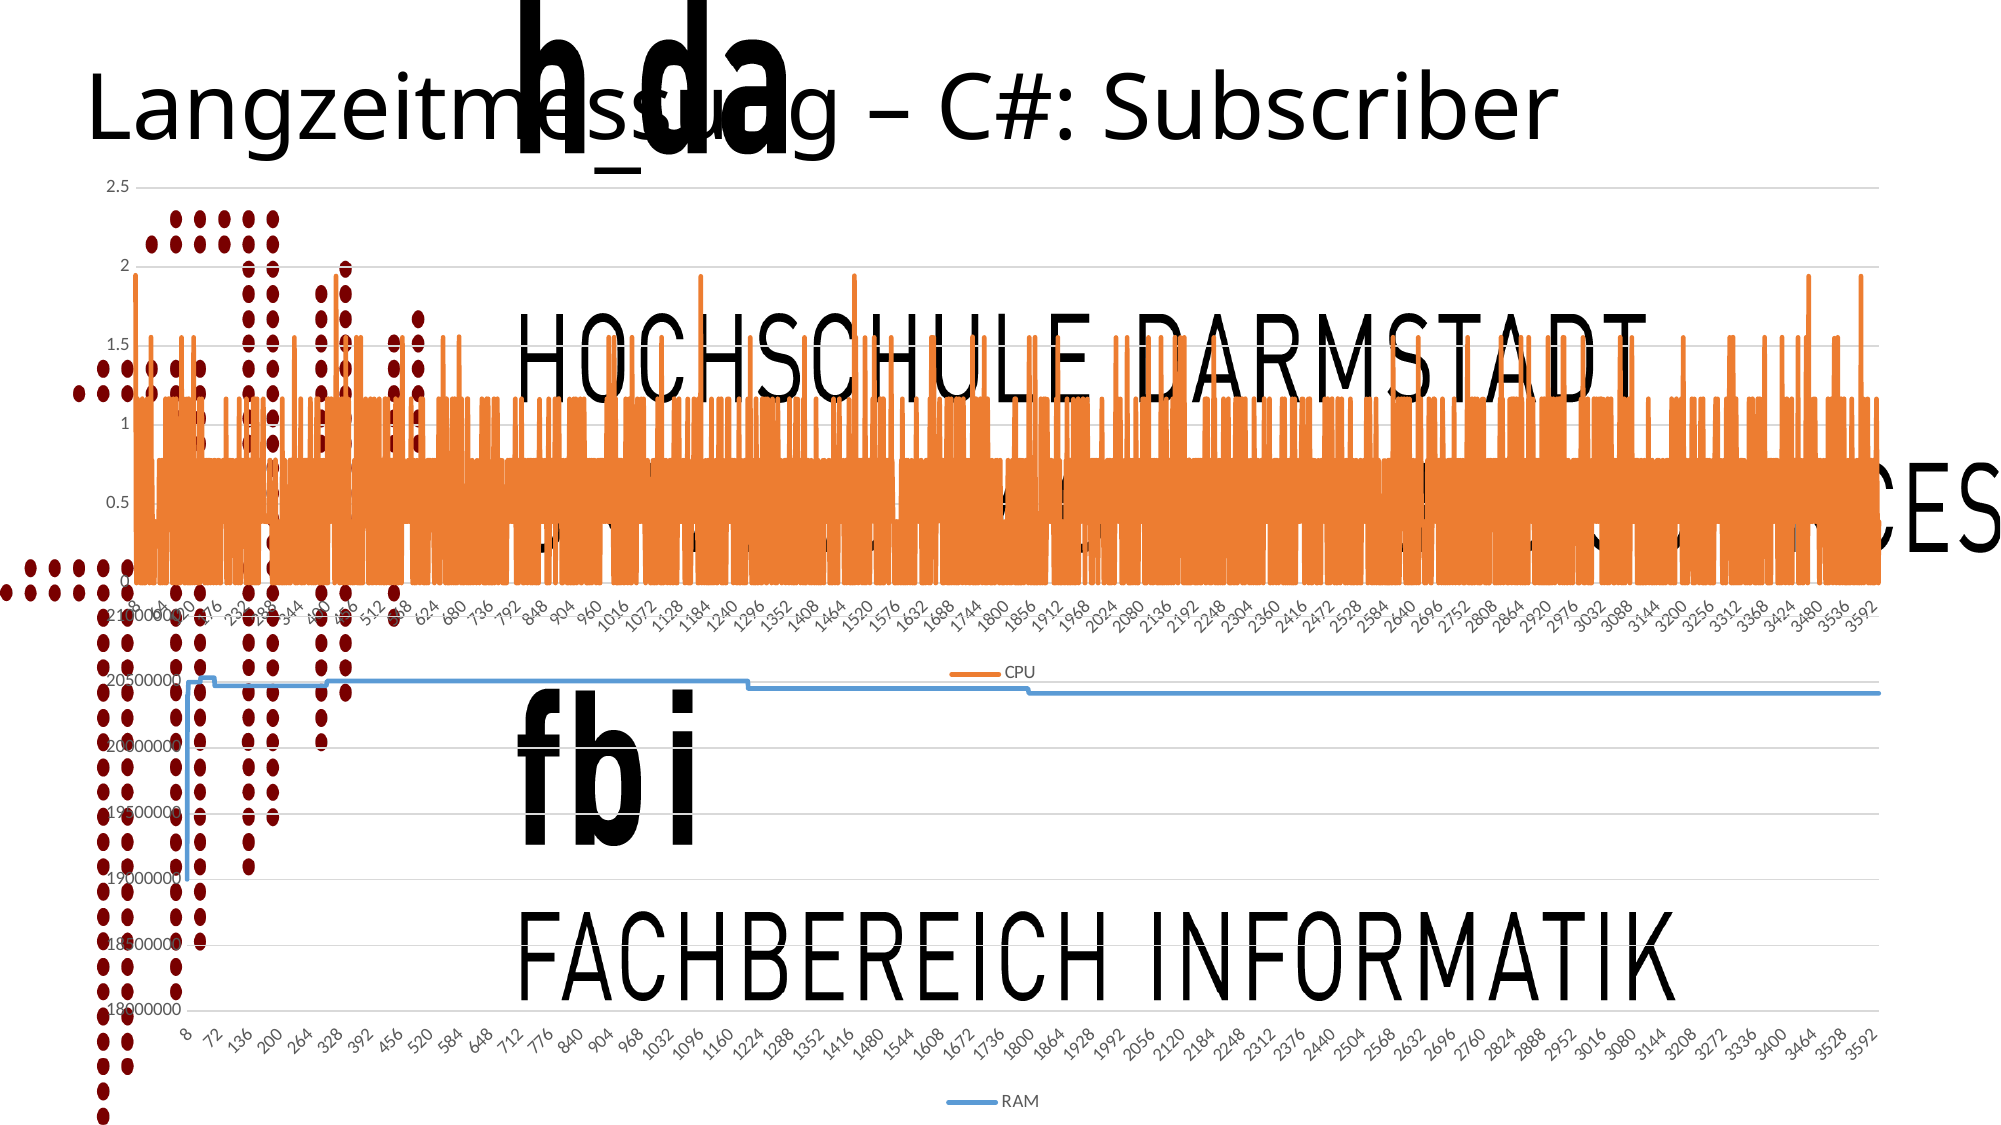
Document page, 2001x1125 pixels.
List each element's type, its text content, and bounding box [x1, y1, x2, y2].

title Langzeitmessung – C#: Subscriber [69, 0, 1795, 168]
chart [69, 168, 1919, 1118]
